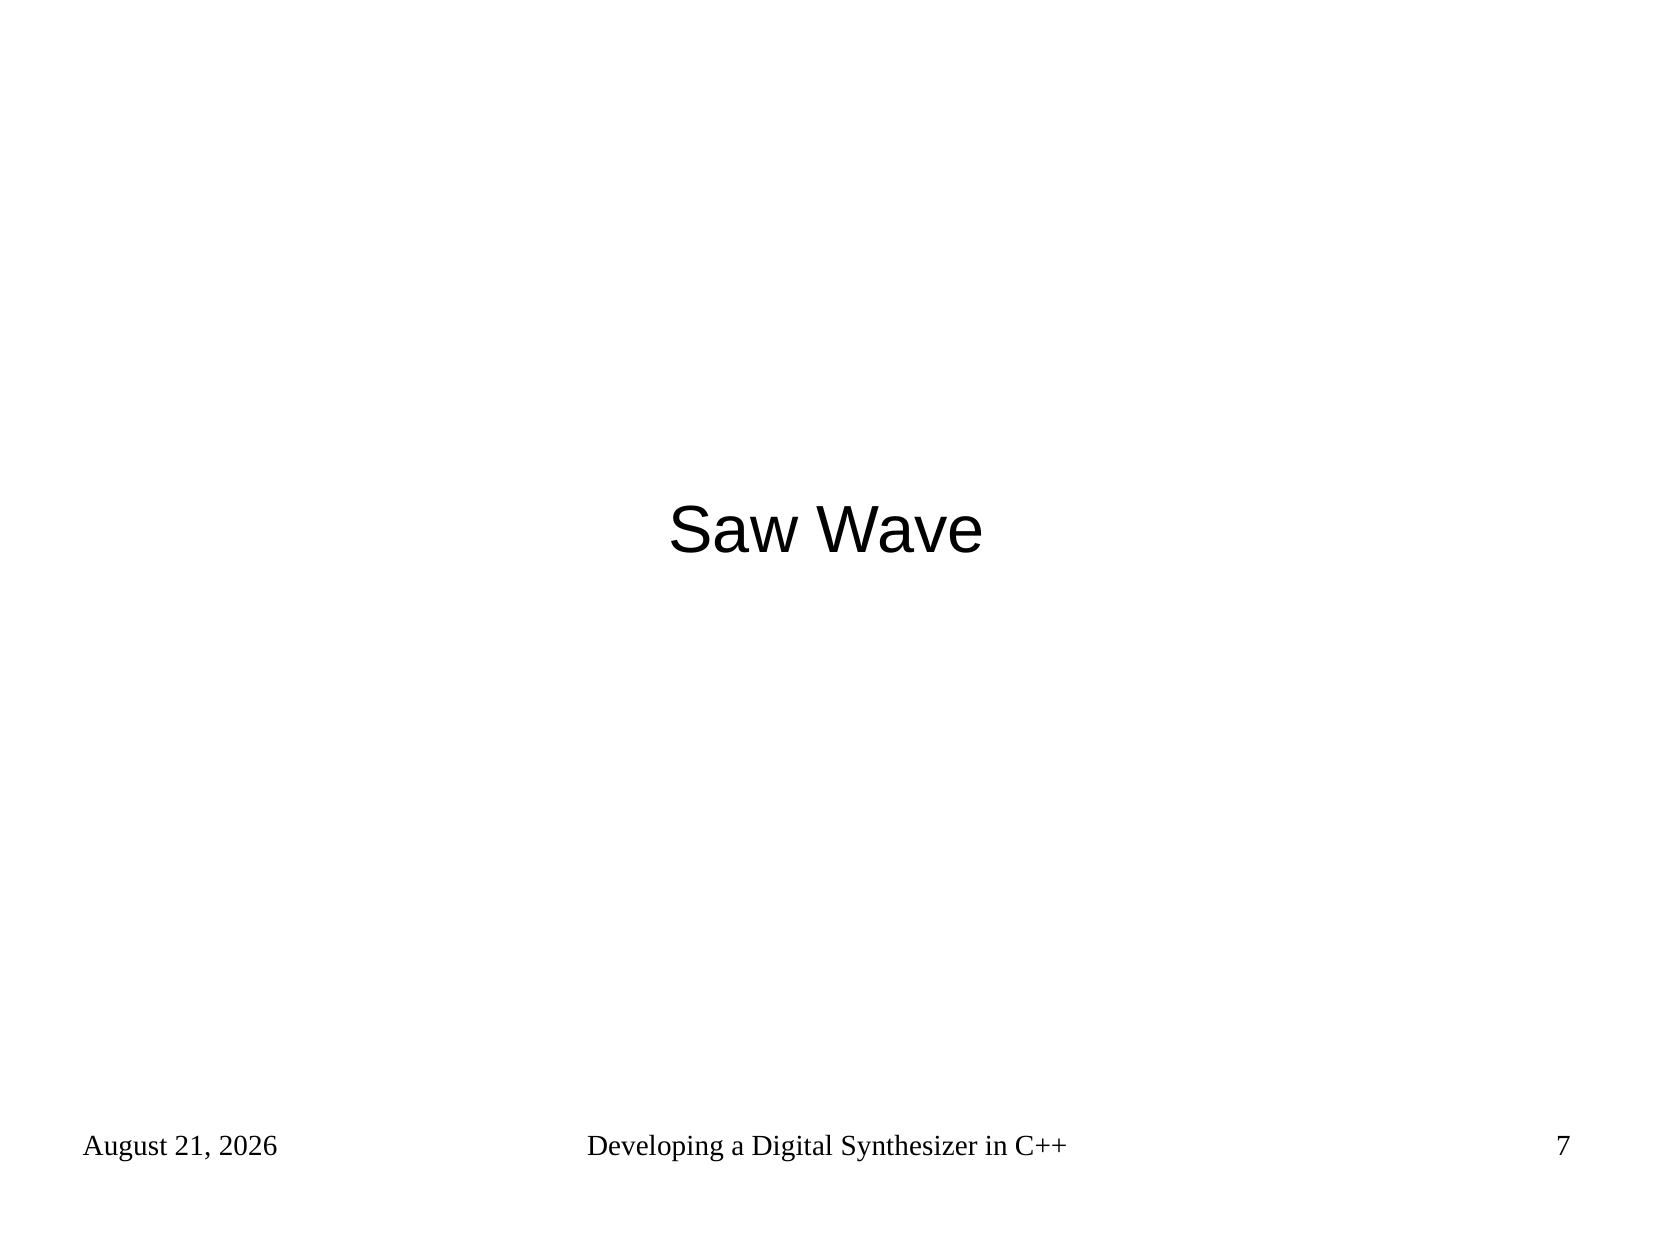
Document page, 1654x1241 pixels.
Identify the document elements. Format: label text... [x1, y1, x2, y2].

subtitle Saw Wave [82, 49, 1571, 1010]
